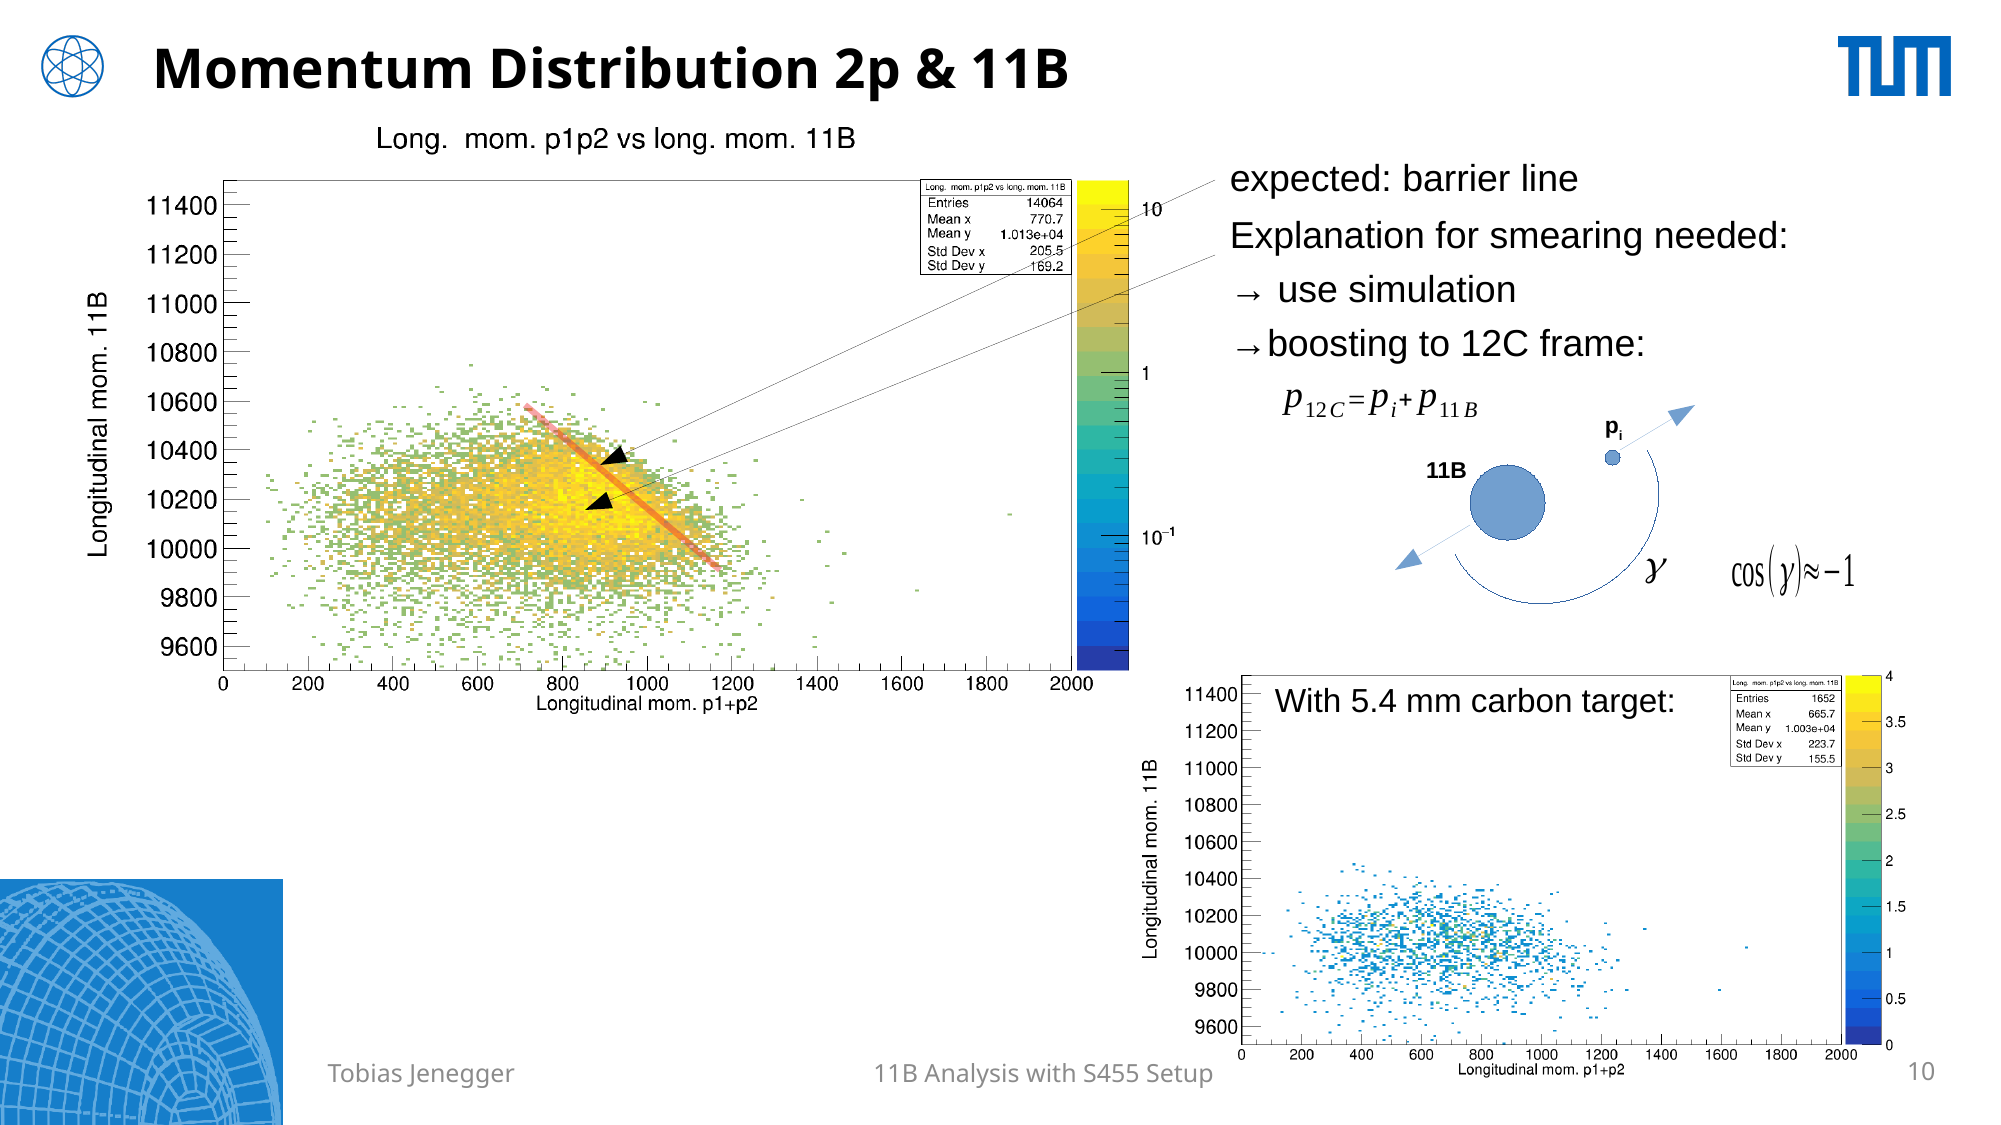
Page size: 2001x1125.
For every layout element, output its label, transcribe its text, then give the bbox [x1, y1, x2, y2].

title Momentum Distribution 2p & 11B [137, 32, 1809, 109]
picture [1838, 36, 1951, 96]
chart [1635, 555, 1672, 586]
text_box [1637, 451, 1659, 555]
slide_number Tobias Jenegger [312, 1042, 588, 1103]
footer 11B Analysis with S455 Setup [662, 1042, 1425, 1103]
text_box expected: barrier line [1215, 149, 1951, 207]
text_box 11B [1411, 450, 1501, 491]
picture [45, 119, 1921, 1091]
text_box Explanation for smearing needed: → use simulation →boosting to 12C frame: [1215, 207, 1906, 420]
text_box [1605, 451, 1621, 466]
text_box [1455, 554, 1635, 604]
text_box With 5.4 mm carbon target: [1260, 675, 1696, 727]
chart [1275, 375, 1484, 423]
slide_number <number> [1500, 1042, 1951, 1103]
picture [0, 879, 283, 1125]
chart [1725, 541, 1862, 601]
text_box [1470, 464, 1546, 541]
picture [602, 195, 1186, 490]
text_box pi [1590, 404, 1681, 451]
picture [36, 30, 108, 101]
